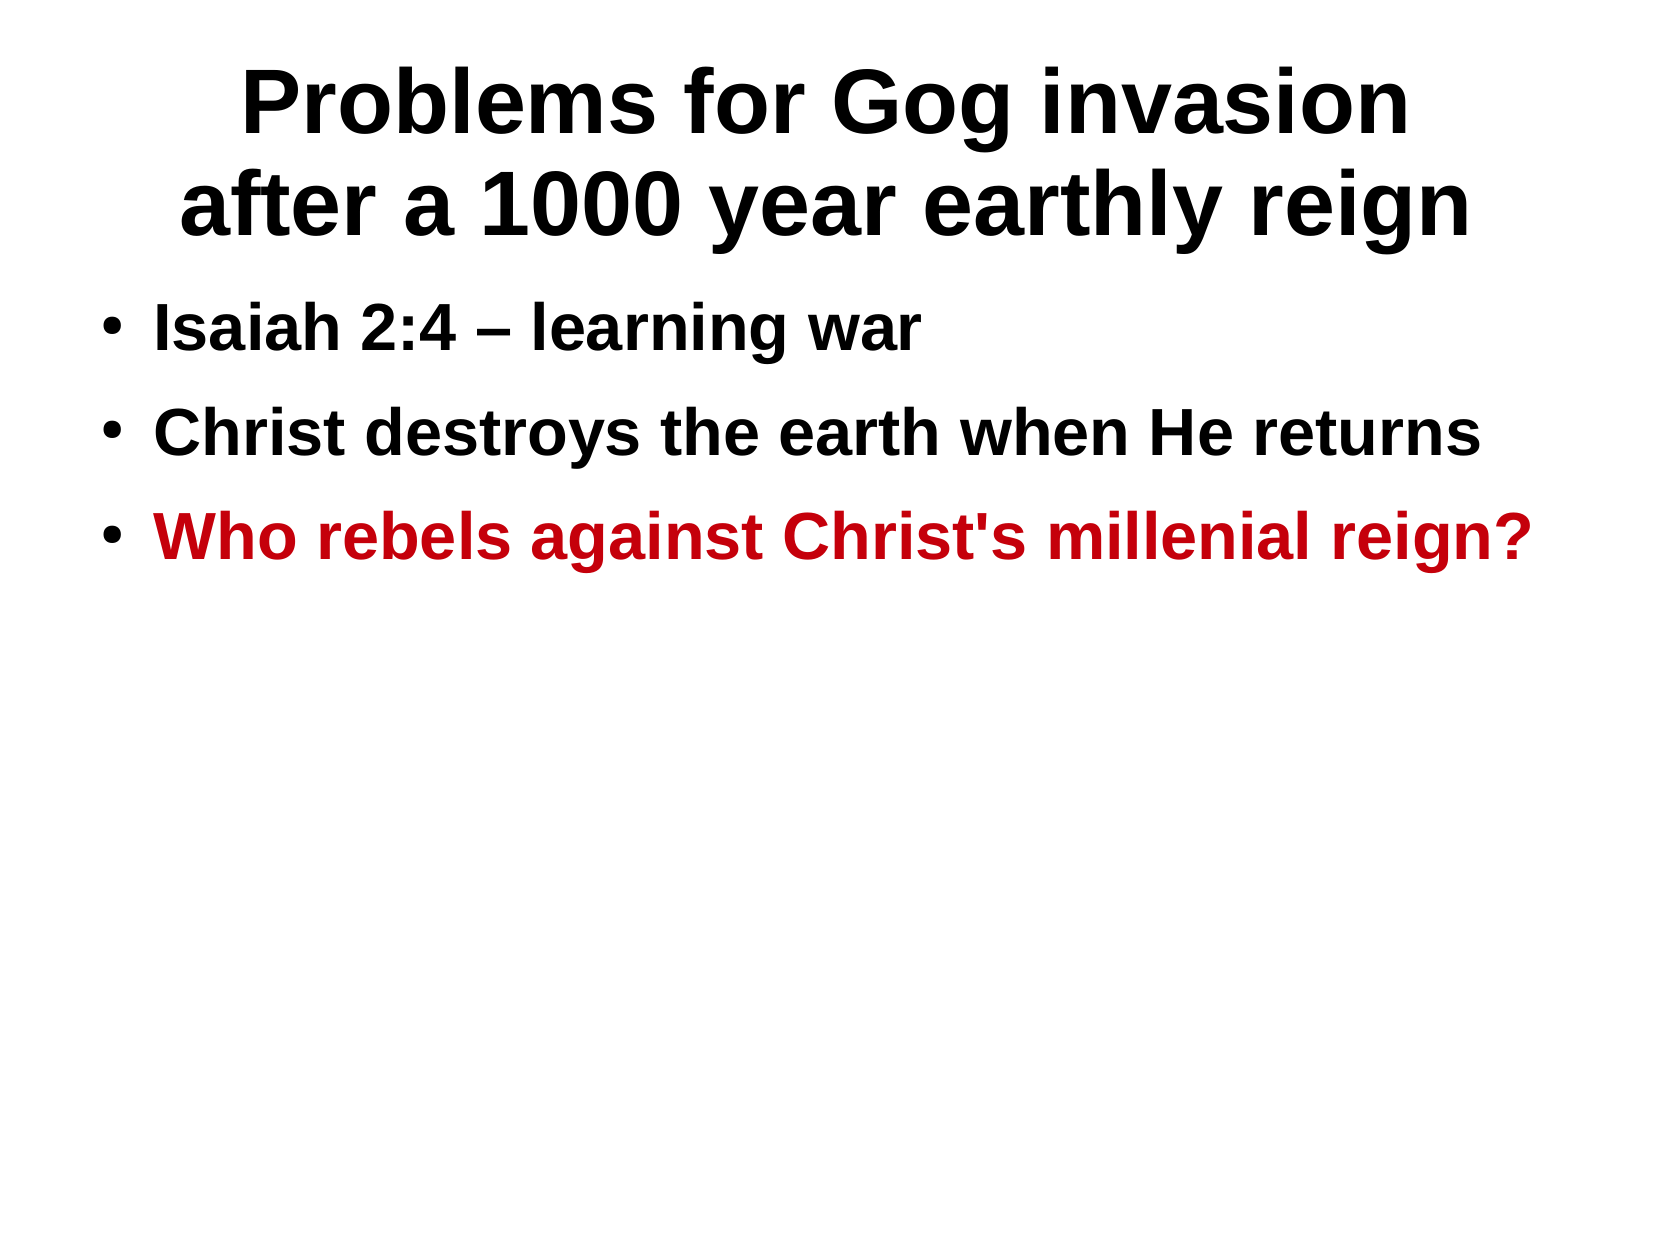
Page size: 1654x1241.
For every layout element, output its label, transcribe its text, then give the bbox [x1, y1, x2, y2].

title Problems for Gog invasion after a 1000 year earthly reign [82, 49, 1571, 257]
list Isaiah 2:4 – learning war Christ destroys the earth when He returns Who rebels against Christ's millenial reign? [82, 290, 1571, 1109]
